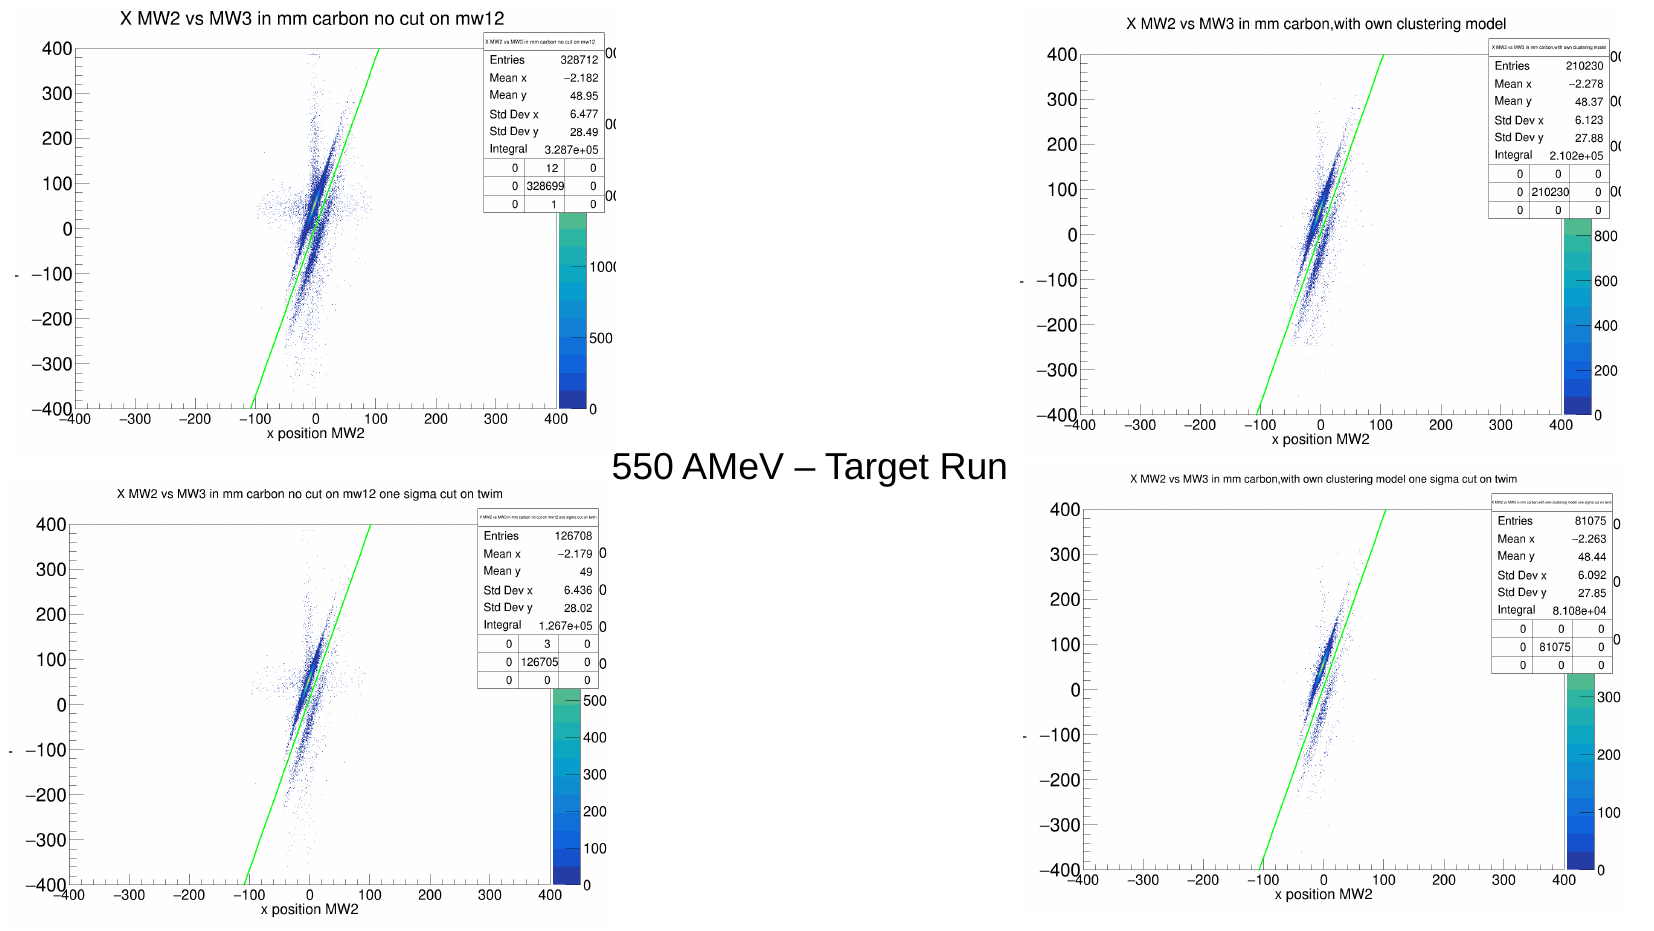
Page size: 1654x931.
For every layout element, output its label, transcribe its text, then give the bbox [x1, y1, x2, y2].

picture [1020, 9, 1621, 460]
picture [15, 3, 616, 454]
text_box 550 AMeV – Target Run [450, 438, 1171, 496]
picture [9, 479, 610, 931]
picture [1023, 464, 1624, 916]
